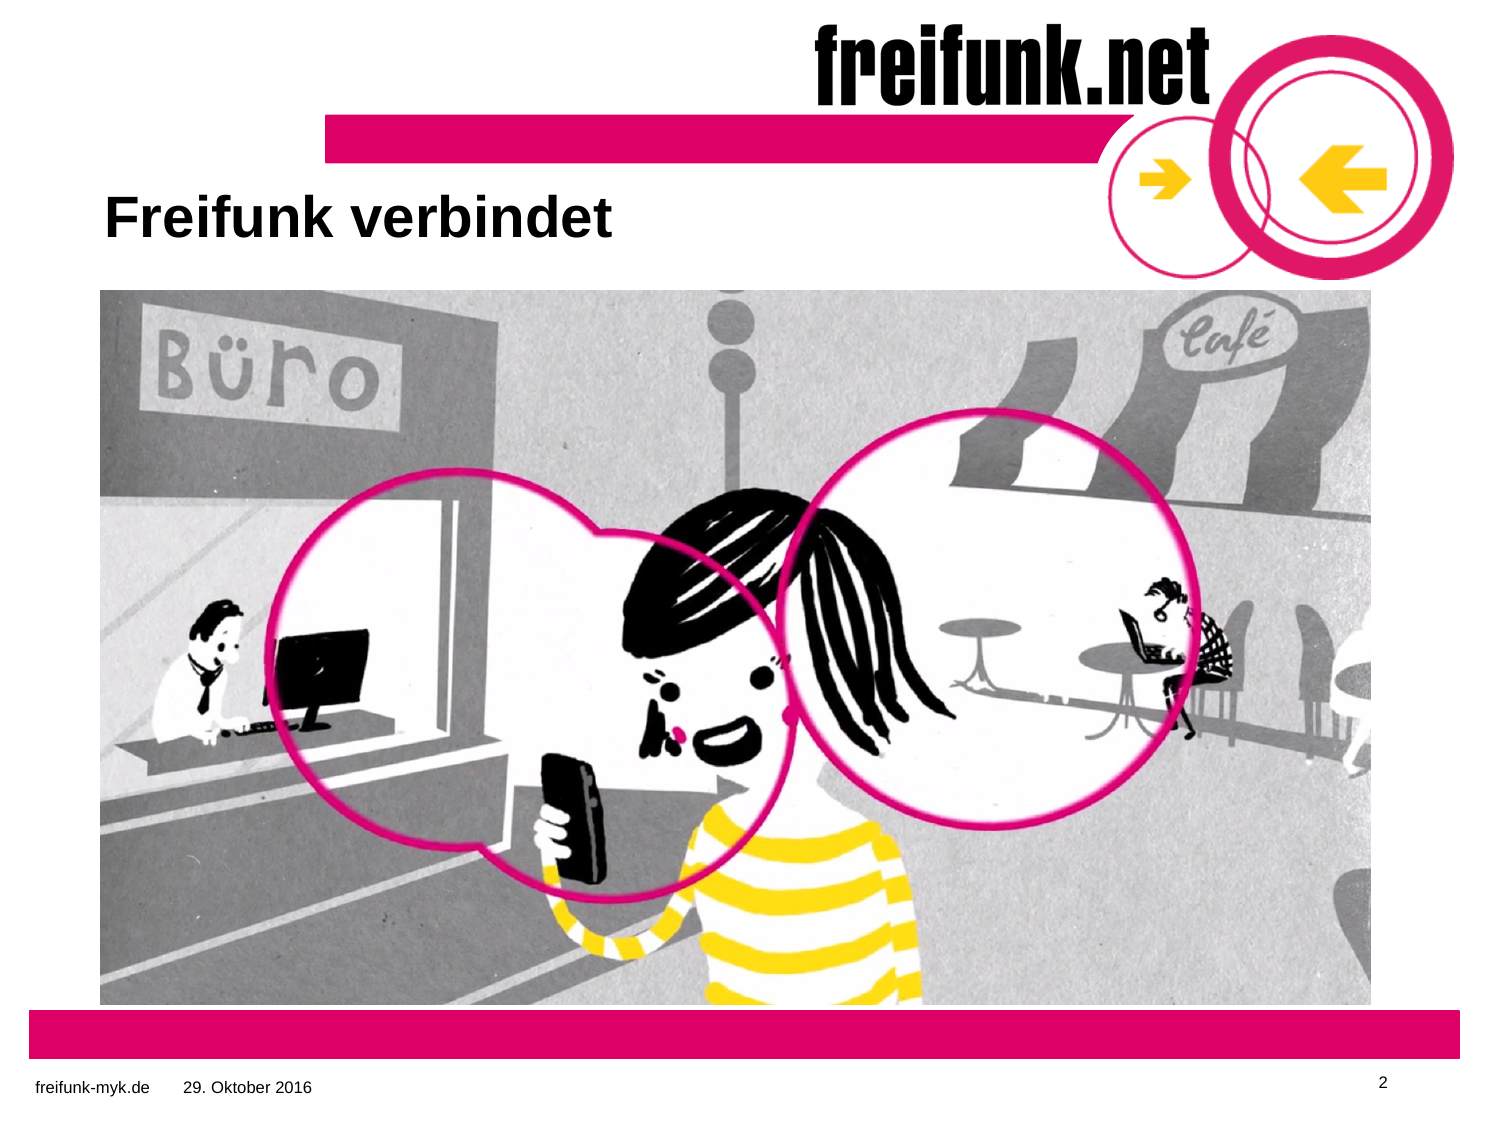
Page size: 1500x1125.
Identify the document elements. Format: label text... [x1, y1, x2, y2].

title Freifunk verbindet [104, 153, 1087, 274]
picture [816, 24, 1454, 280]
picture [100, 290, 1371, 1005]
